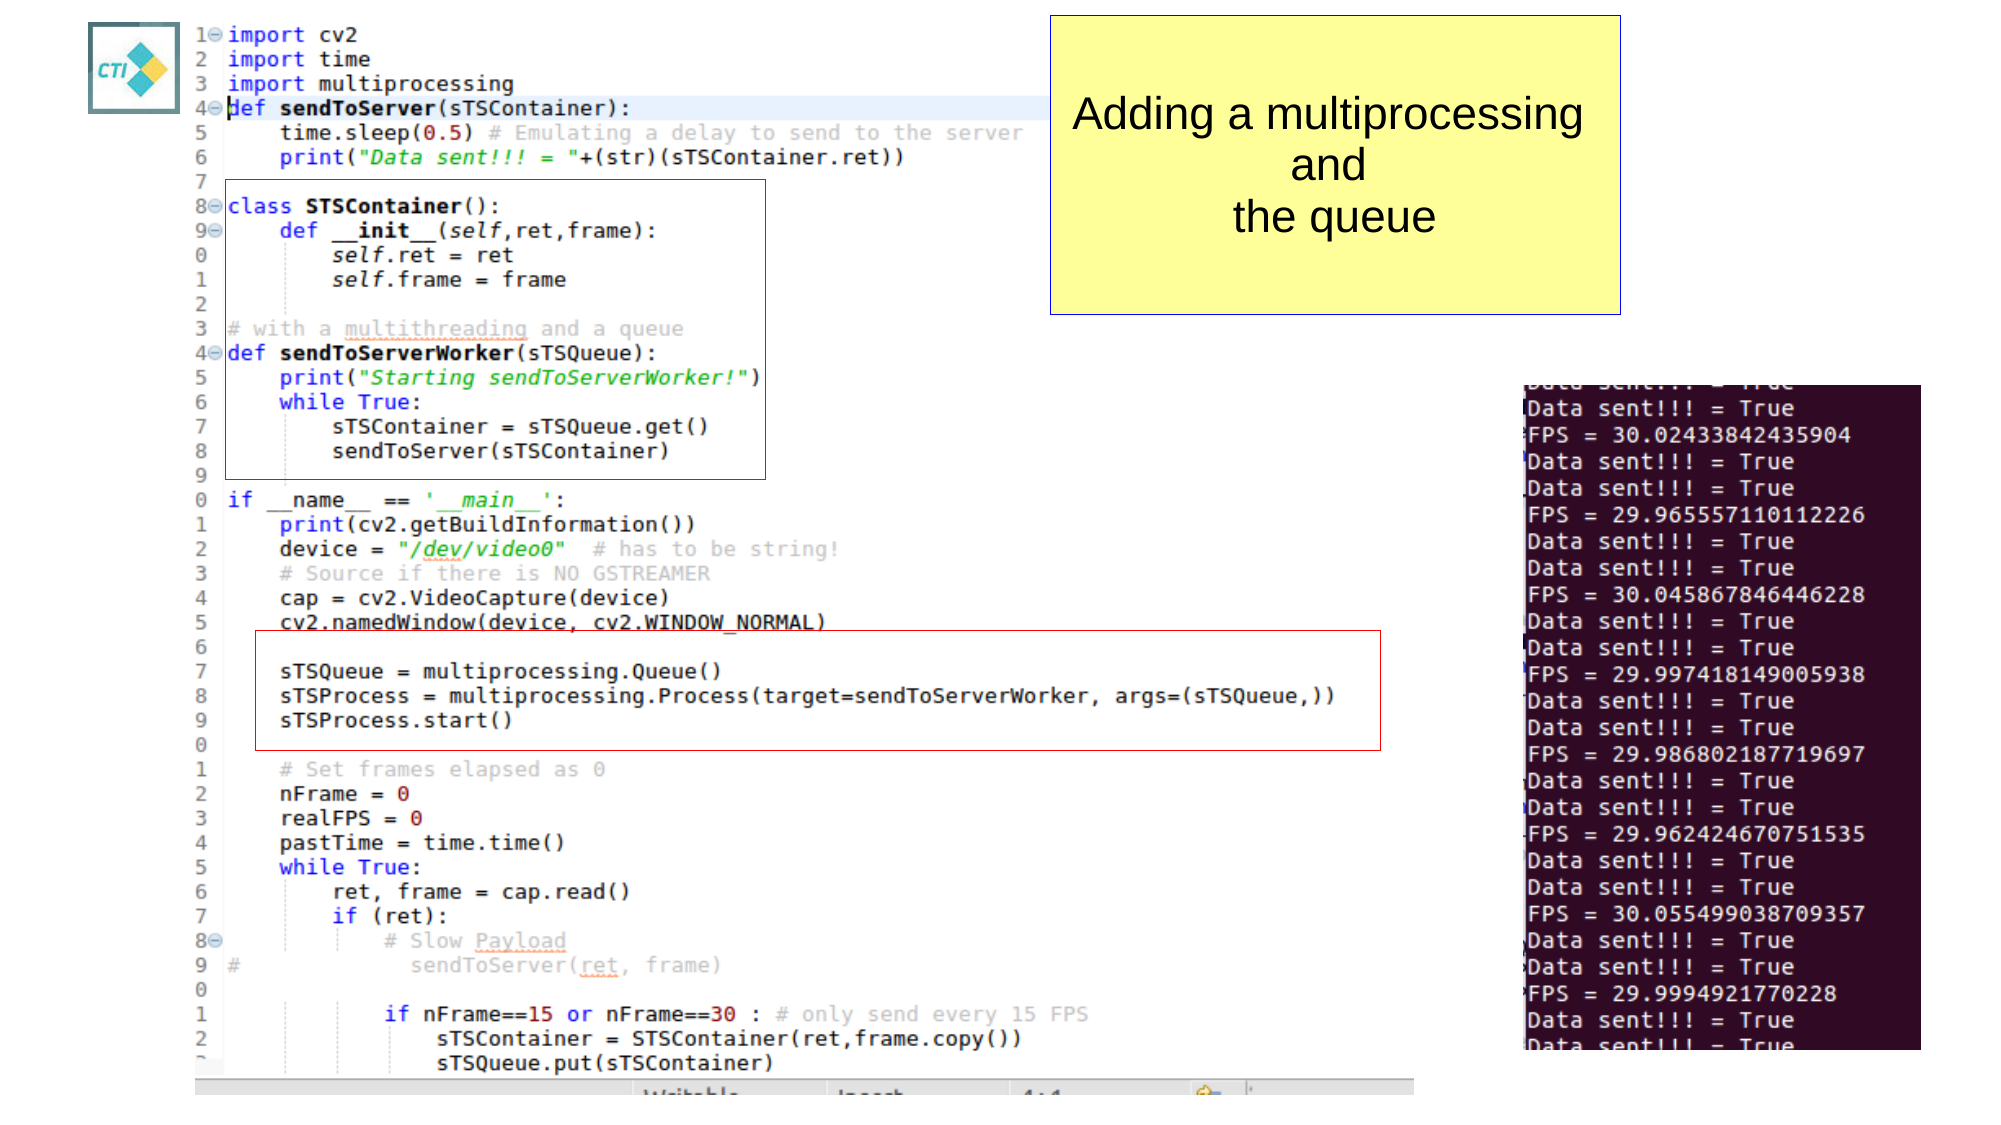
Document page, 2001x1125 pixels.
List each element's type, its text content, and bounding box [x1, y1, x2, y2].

text_box [225, 179, 766, 480]
picture [1523, 385, 1921, 1051]
text_box [255, 630, 1381, 751]
picture [195, 21, 1414, 1096]
picture [88, 22, 180, 114]
text_box Adding a multiprocessing and the queue [1050, 15, 1621, 315]
